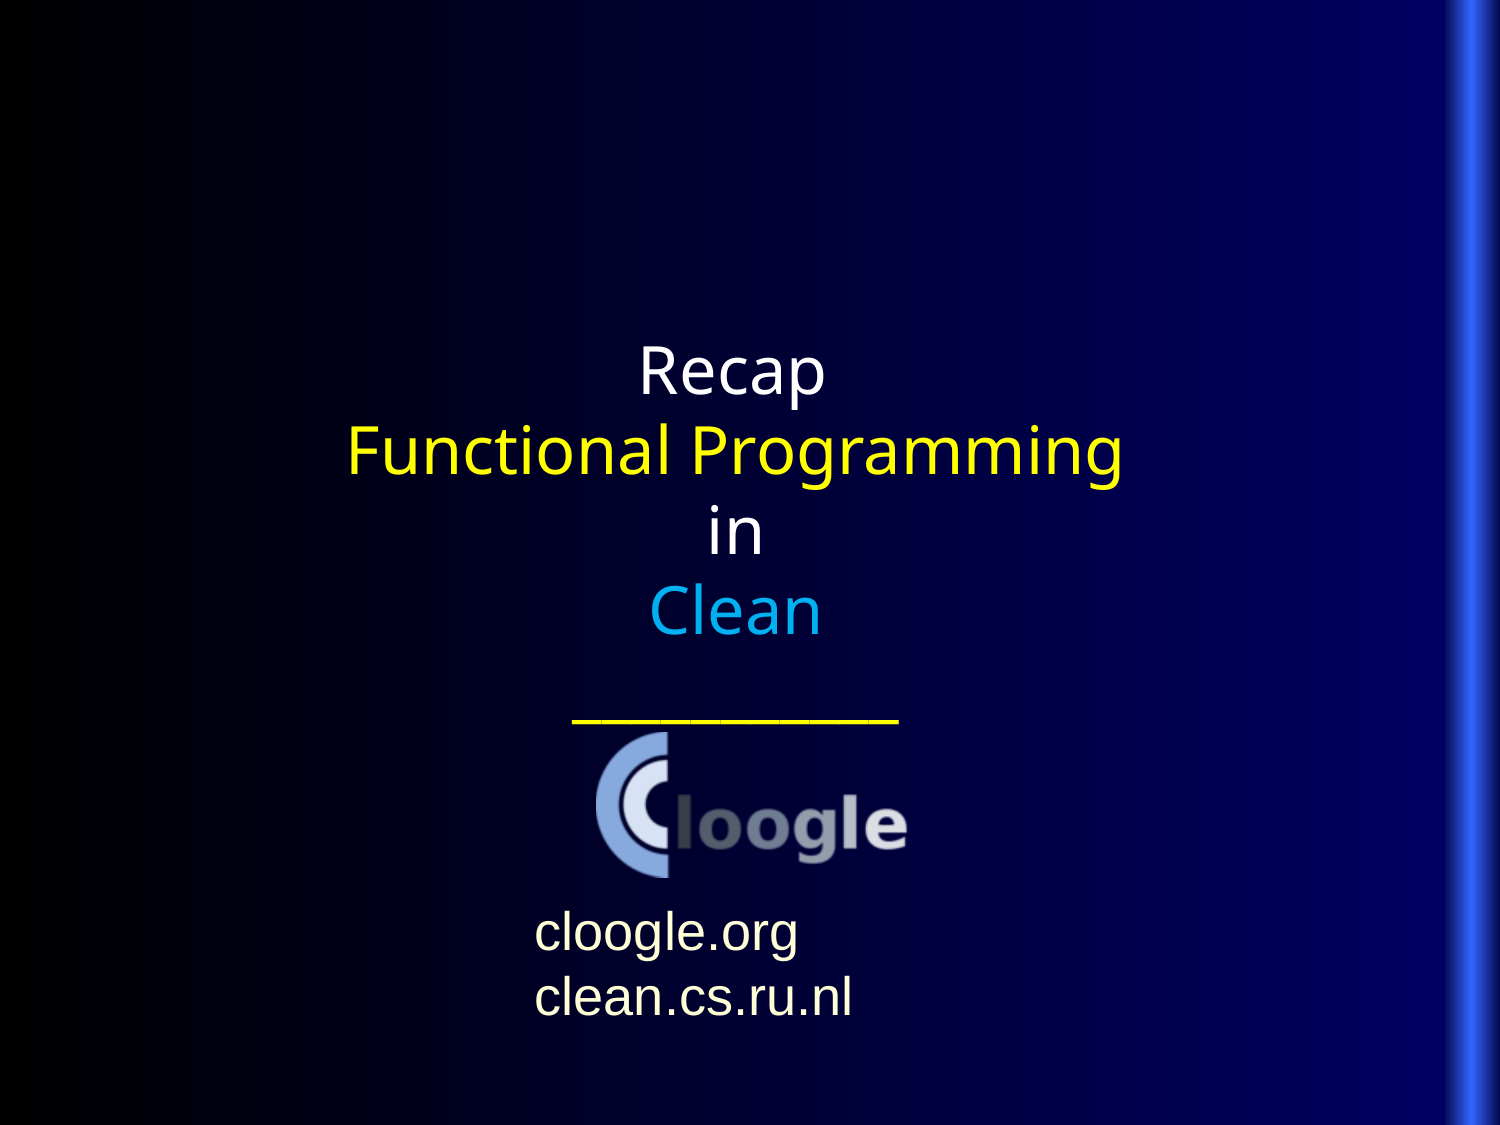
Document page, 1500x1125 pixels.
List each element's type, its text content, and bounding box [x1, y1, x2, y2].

text_box cloogle.org clean.cs.ru.nl [519, 888, 1123, 1075]
picture [596, 732, 910, 878]
text_box [685, 342, 715, 388]
text_box Recap Functional Programming in Clean ___________ [23, 320, 1449, 508]
